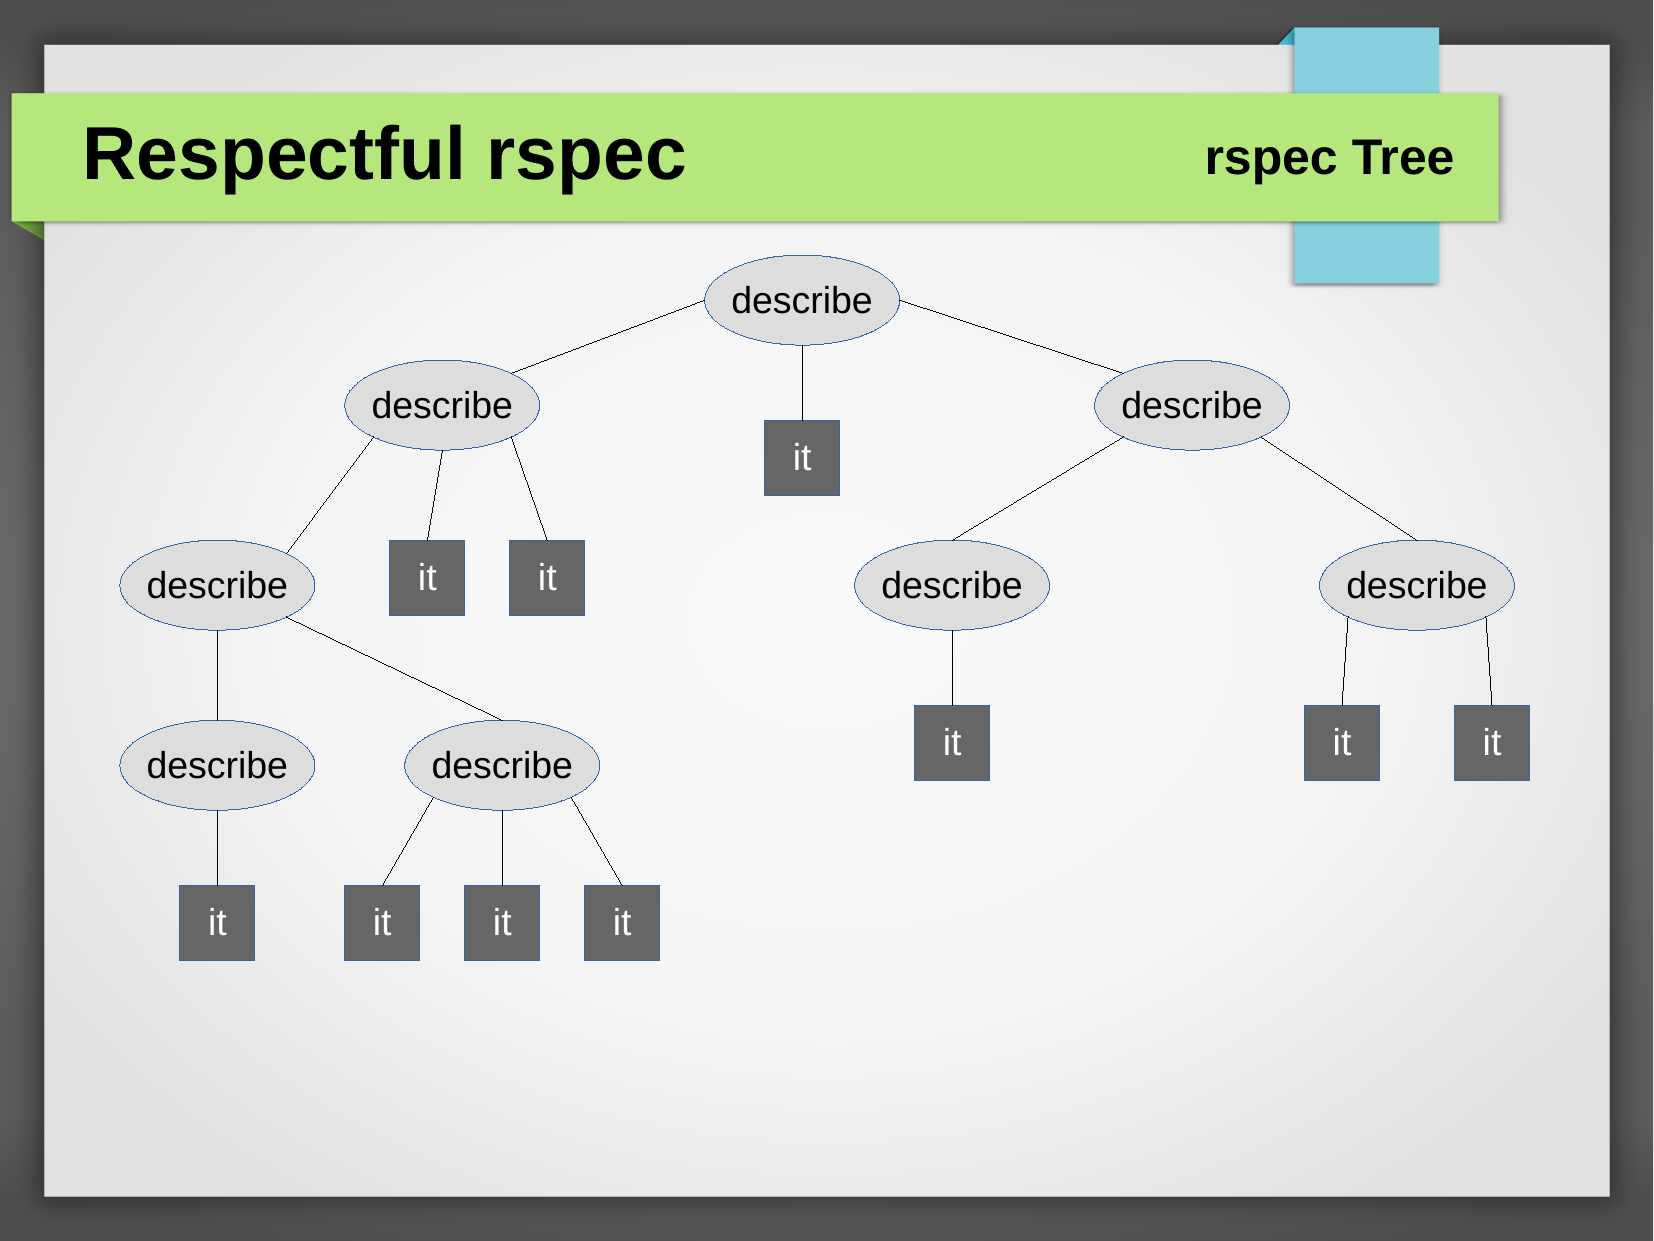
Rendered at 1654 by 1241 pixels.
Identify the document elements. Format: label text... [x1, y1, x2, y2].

text_box it [584, 885, 660, 961]
text_box describe [854, 540, 1050, 631]
text_box it [1454, 705, 1530, 781]
picture [0, 0, 1654, 1241]
title Respectful rspec [82, 94, 705, 213]
text_box describe [344, 360, 540, 451]
title rspec Tree [869, 97, 1455, 216]
text_box it [179, 885, 255, 961]
text_box it [764, 420, 840, 496]
text_box describe [1094, 360, 1290, 451]
text_box describe [404, 720, 600, 811]
text_box it [344, 885, 420, 961]
text_box describe [119, 720, 315, 811]
text_box it [509, 540, 585, 616]
text_box describe [704, 255, 900, 346]
text_box it [464, 885, 540, 961]
text_box it [1304, 705, 1380, 781]
text_box it [389, 540, 465, 616]
text_box describe [1319, 540, 1515, 631]
text_box it [914, 705, 990, 781]
text_box describe [119, 540, 315, 631]
